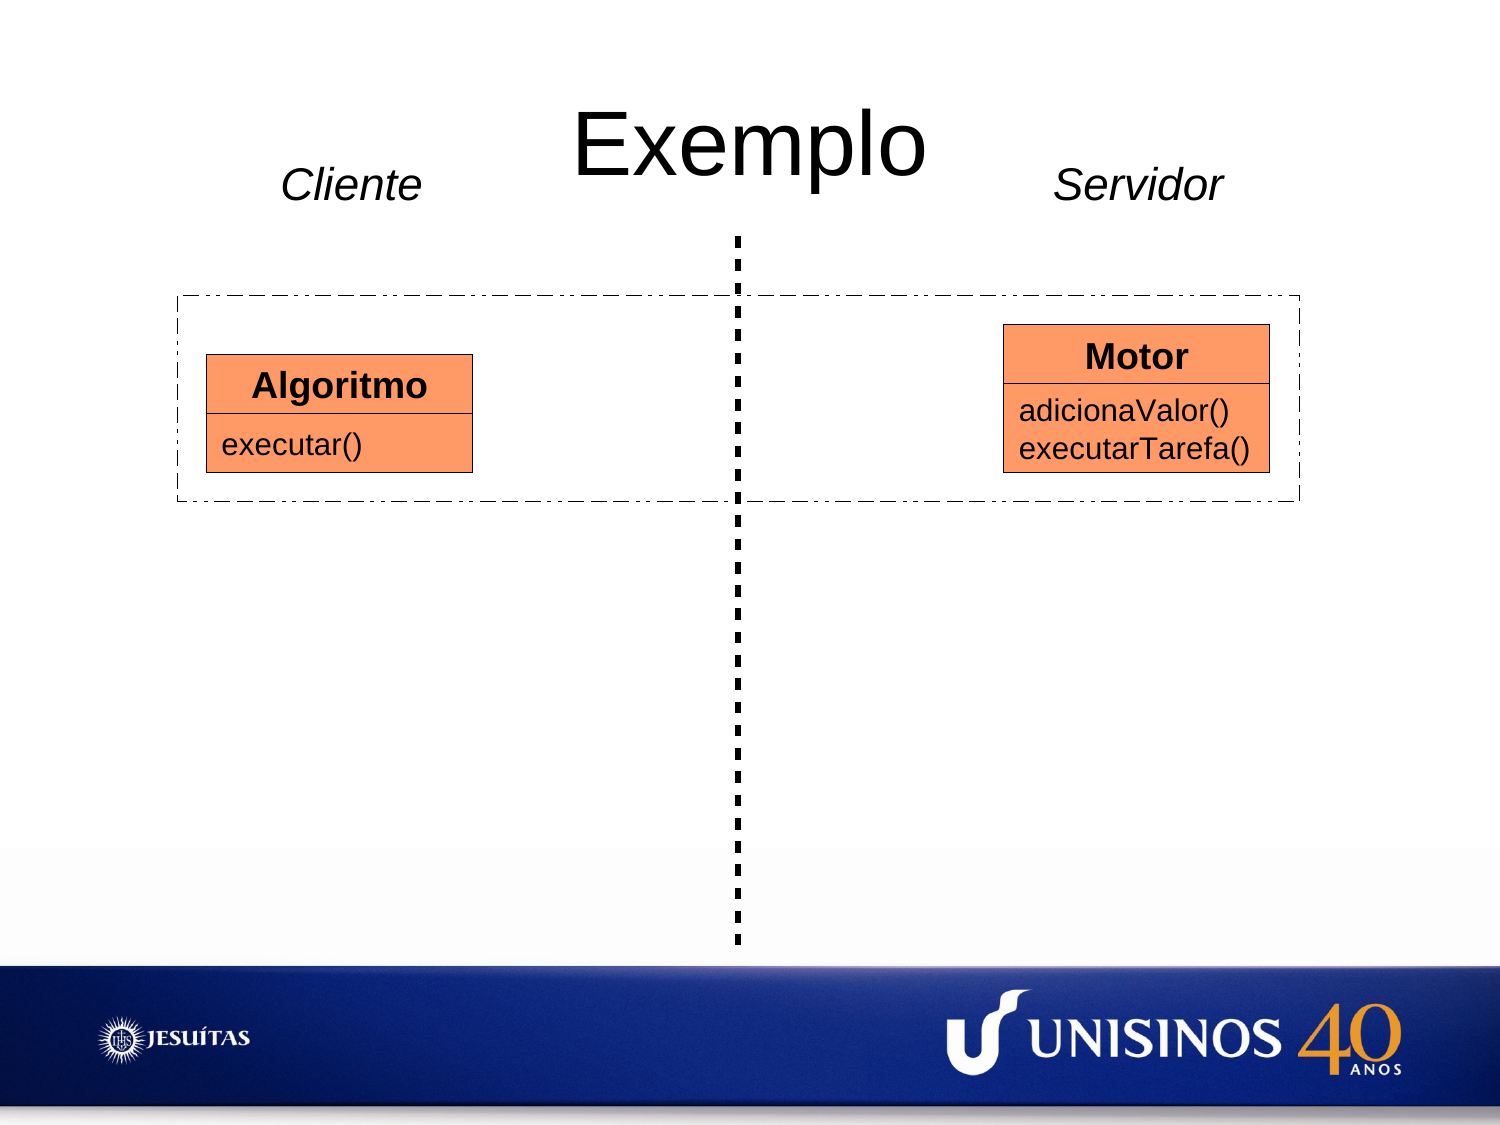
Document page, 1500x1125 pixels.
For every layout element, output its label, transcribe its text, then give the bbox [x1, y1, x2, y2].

text_box Algoritmo [206, 354, 473, 413]
picture [0, 848, 1500, 1125]
text_box Cliente [265, 147, 439, 218]
title Exemplo [75, 45, 1426, 233]
text_box executar() [206, 413, 473, 473]
text_box Motor [1003, 324, 1270, 383]
text_box adicionaValor() executarTarefa() [1003, 383, 1270, 473]
text_box Servidor [1038, 147, 1239, 218]
